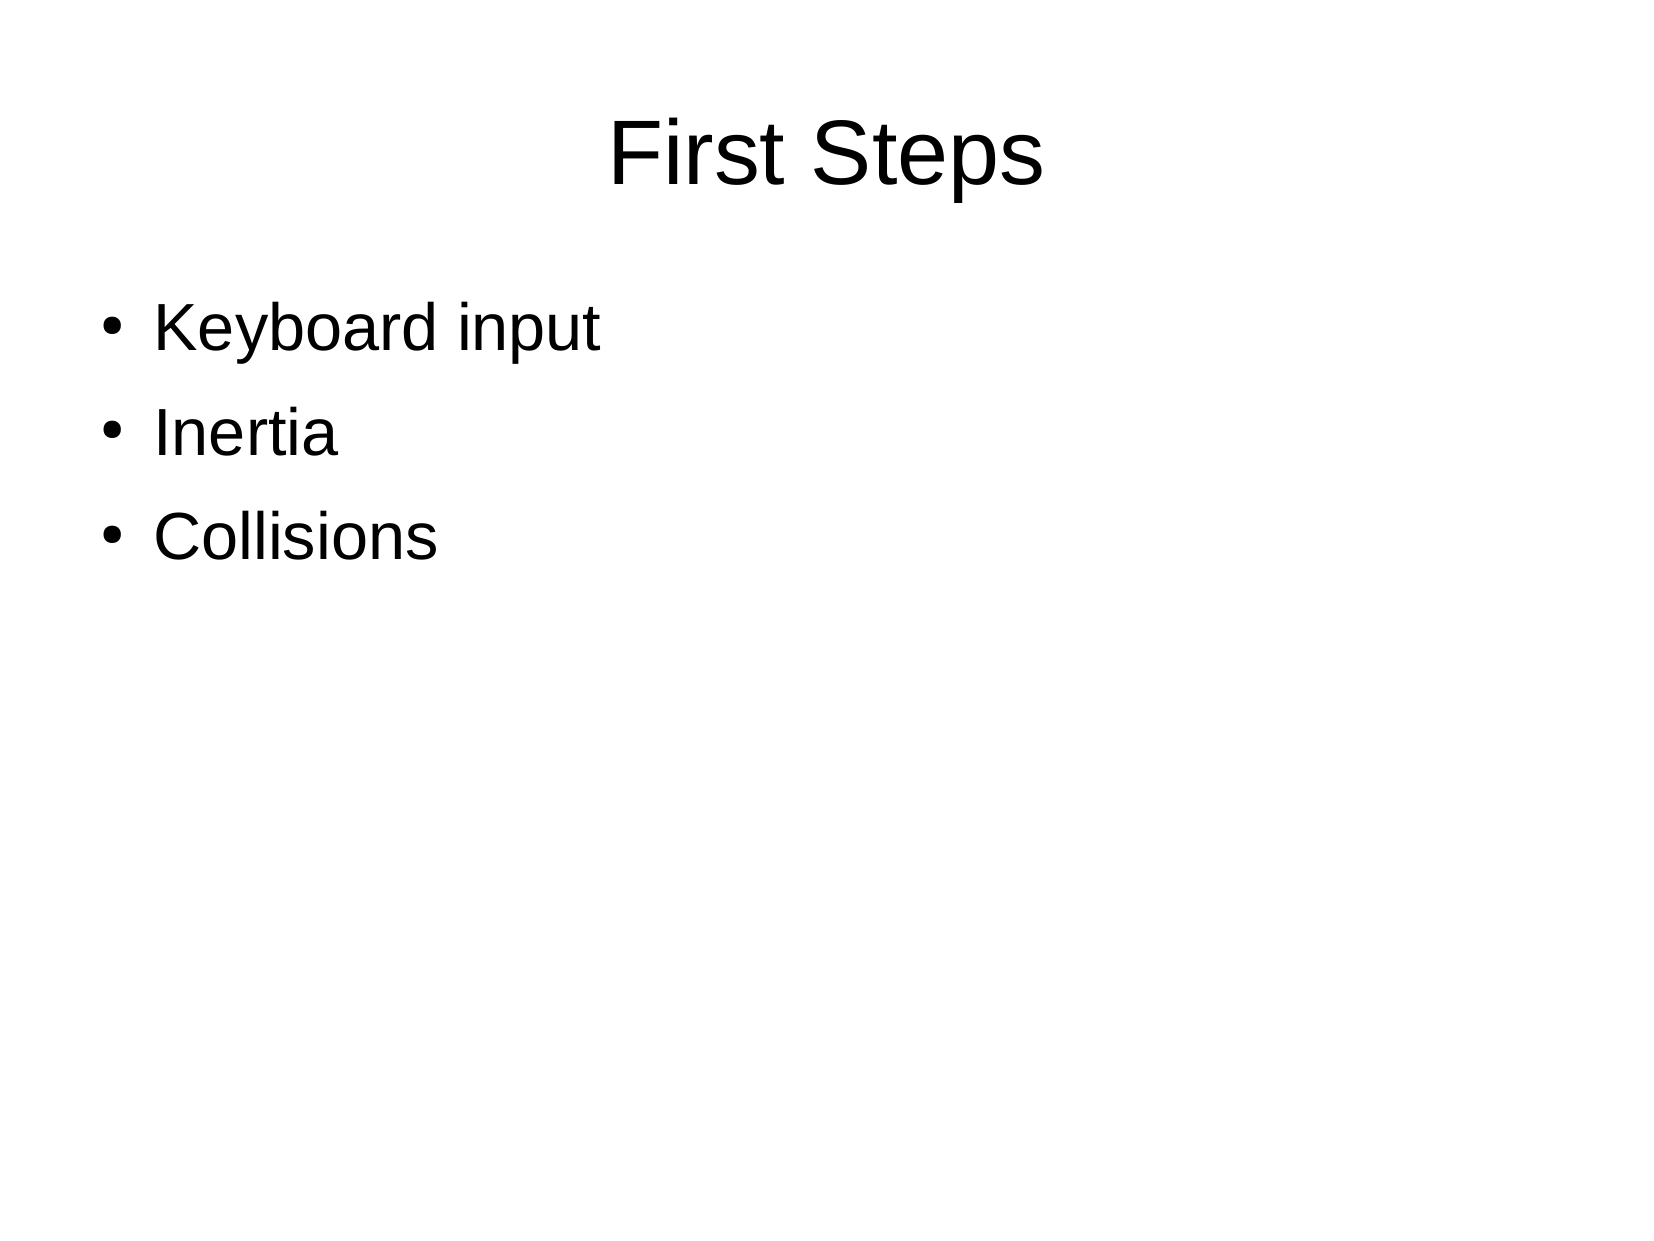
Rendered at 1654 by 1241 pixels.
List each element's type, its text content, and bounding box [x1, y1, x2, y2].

list Keyboard input Inertia Collisions [82, 290, 1571, 1010]
title First Steps [82, 49, 1571, 257]
